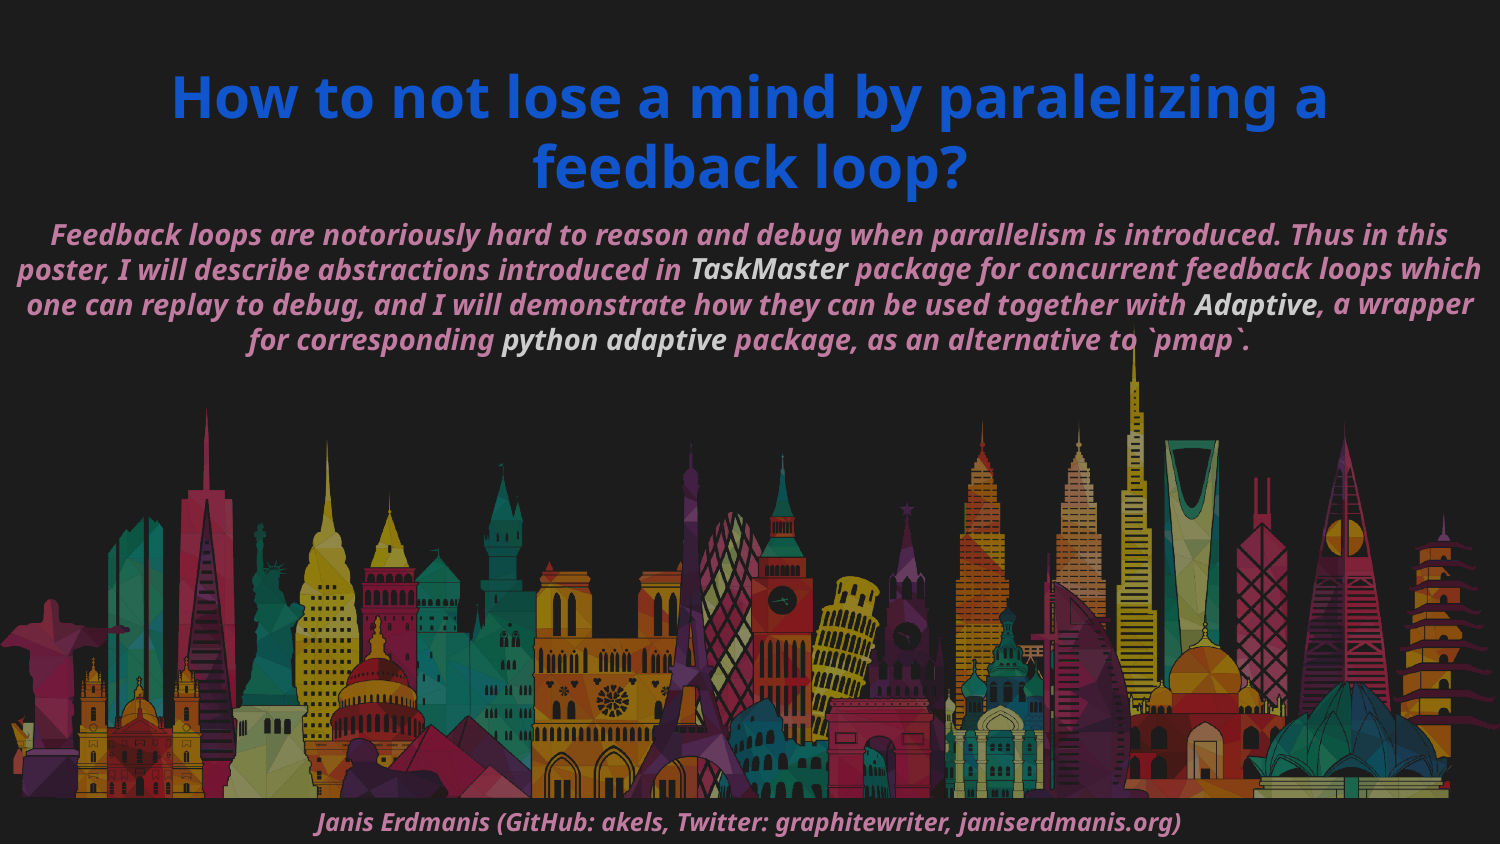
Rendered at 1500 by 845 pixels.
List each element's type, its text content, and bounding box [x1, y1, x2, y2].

text_box How to not lose a mind by paralelizing a feedback loop? [73, 45, 1427, 151]
picture [629, 337, 634, 347]
text_box Feedback loops are notoriously hard to reason and debug when parallelism is introduced. Thus in this poster, I will describe abstractions introduced in TaskMaster package for concurrent feedback loops which one can replay to debug, and I will demonstrate how they can be used together with Adaptive, a wrapper for corresponding python adaptive package, as an alternative to `pmap`. [0, 215, 1500, 331]
text_box Janis Erdmanis (GitHub: akels, Twitter: graphitewriter, janiserdmanis.org) [0, 797, 1500, 845]
picture [439, 337, 444, 347]
picture [0, 330, 1500, 797]
